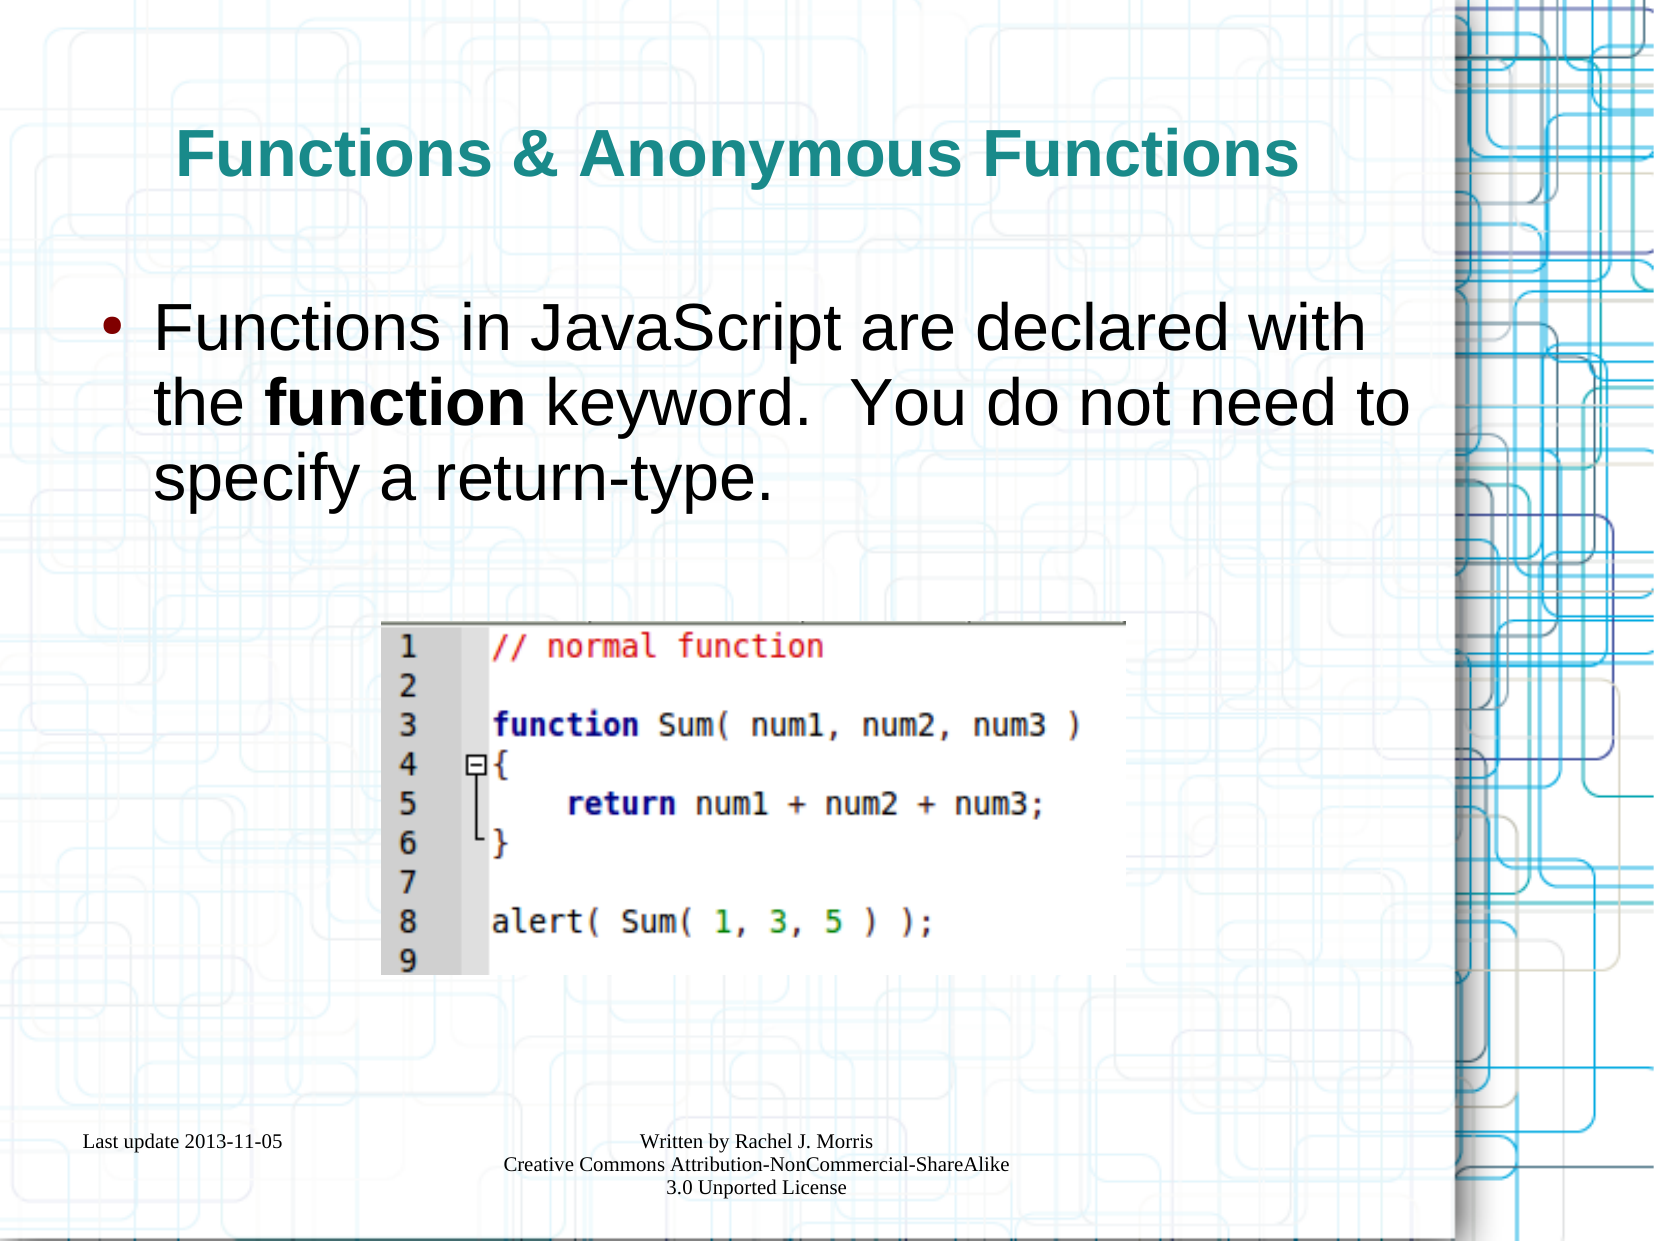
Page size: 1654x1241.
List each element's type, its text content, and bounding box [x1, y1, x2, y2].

title Functions & Anonymous Functions [59, 49, 1418, 257]
list Functions in JavaScript are declared with the function keyword. You do not need to specify a return-type. [82, 290, 1418, 1010]
picture [0, 0, 1654, 1241]
